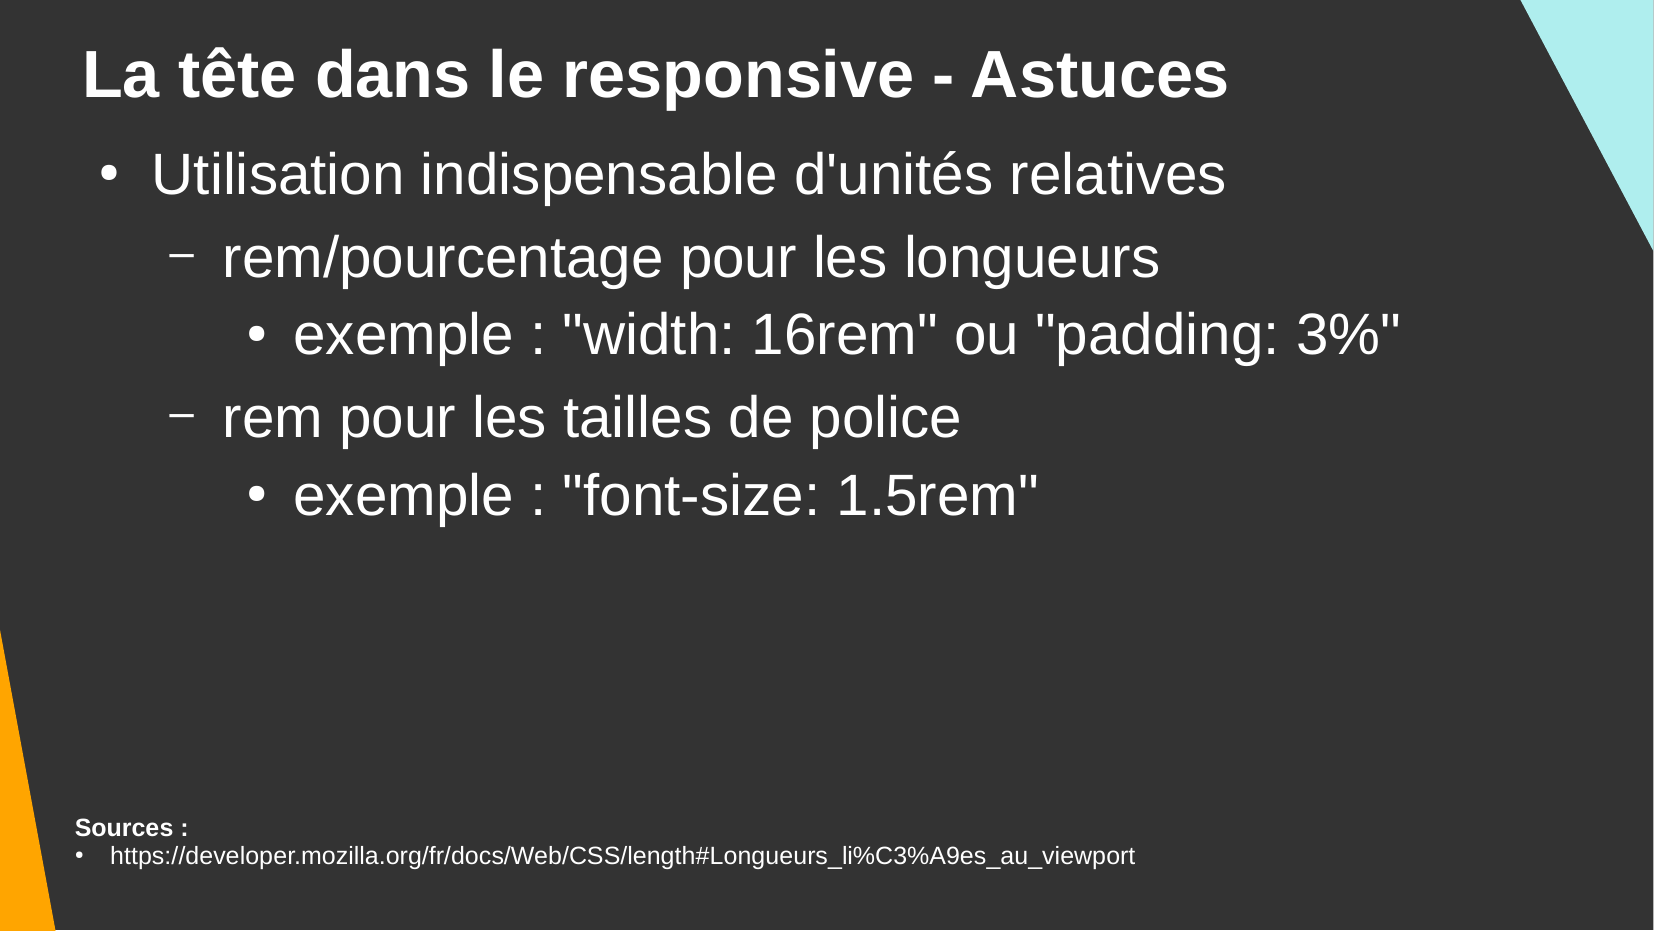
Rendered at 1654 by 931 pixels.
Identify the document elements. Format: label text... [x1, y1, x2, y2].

text_box Sources : https://developer.mozilla.org/fr/docs/Web/CSS/length#Longueurs_li%C3%A9es_au_viewport [60, 806, 1546, 931]
text_box [1520, 0, 1654, 253]
text_box [0, 629, 56, 931]
list Utilisation indispensable d'unités relatives rem/pourcentage pour les longueurs exemple : "width: 16rem" ou "padding: 3%" rem pour les tailles de police exemple : "font-size: 1.5rem" [80, 141, 1605, 662]
title La tête dans le responsive - Astuces [82, 37, 1571, 112]
